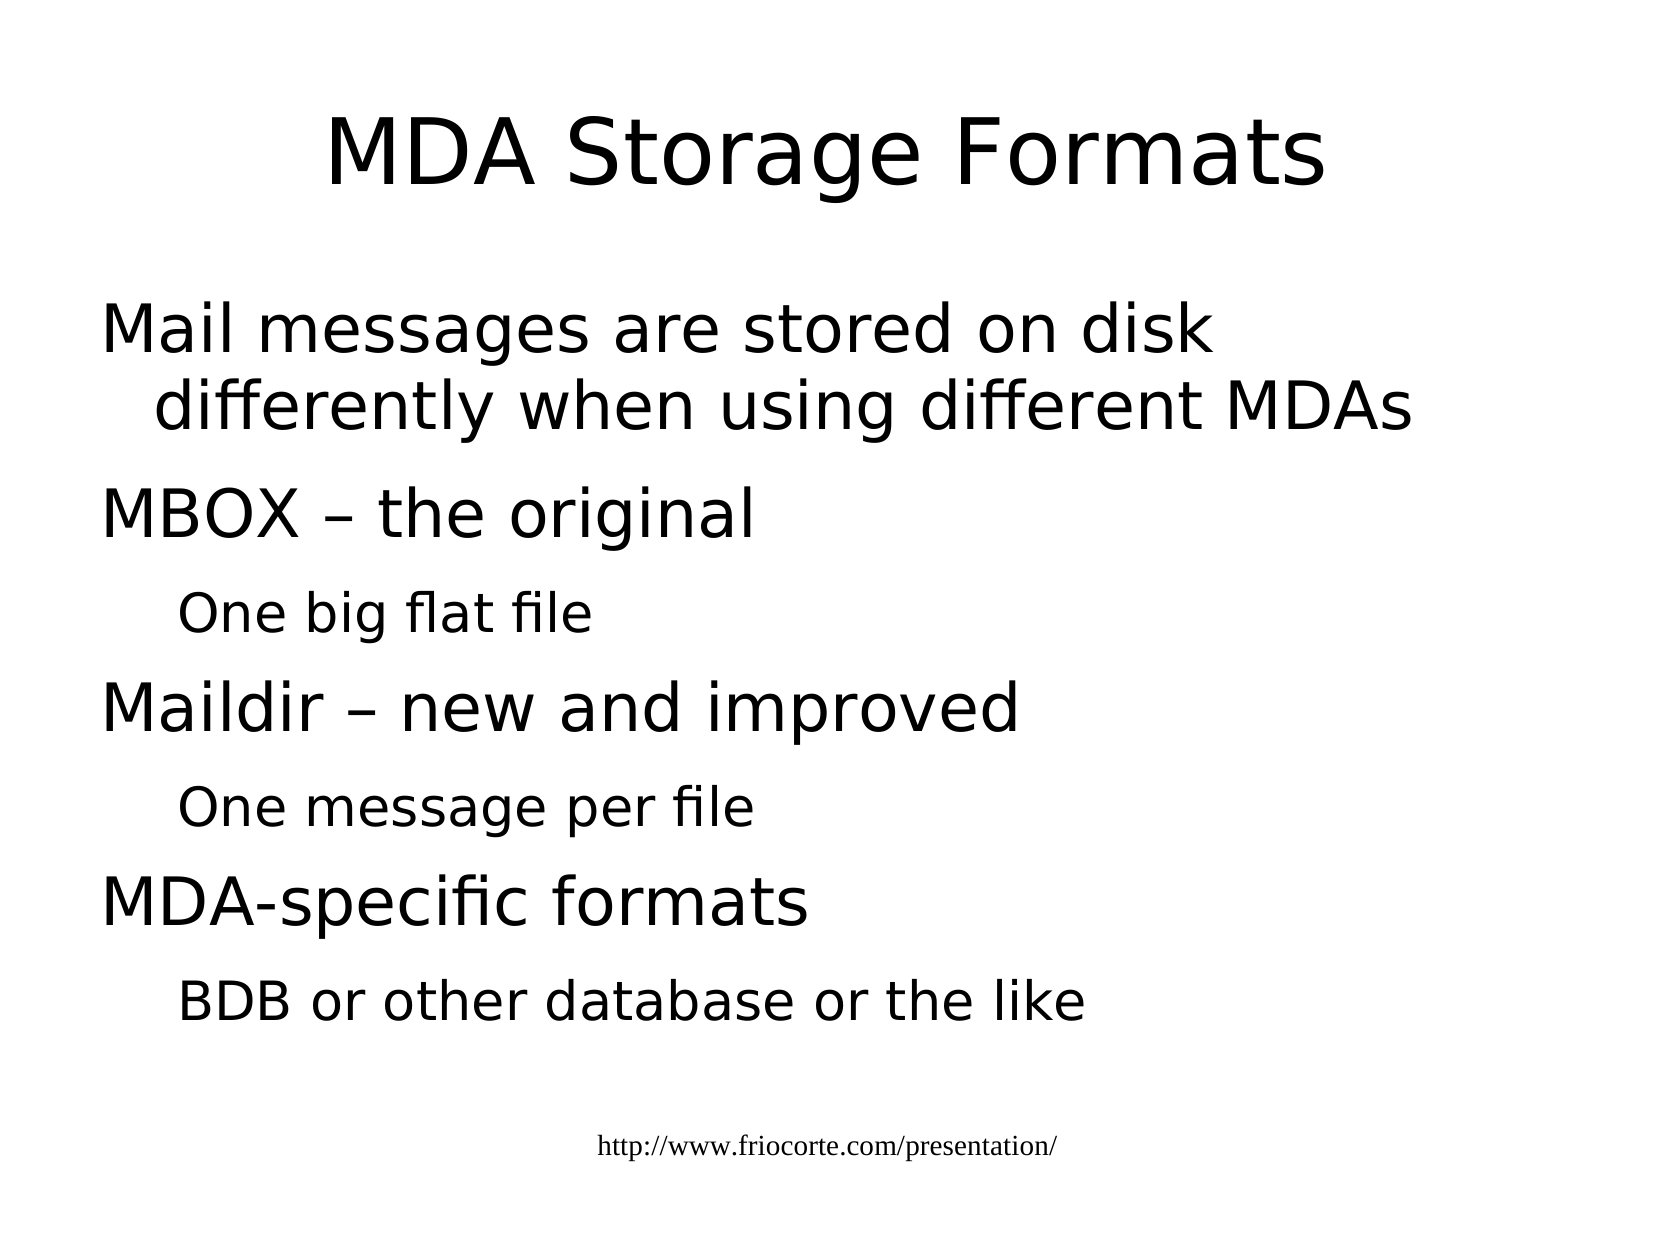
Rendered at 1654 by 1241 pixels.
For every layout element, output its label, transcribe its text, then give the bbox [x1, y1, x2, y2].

list Mail messages are stored on disk differently when using different MDAs MBOX – the original One big flat file Maildir – new and improved One message per file MDA-specific formats BDB or other database or the like [82, 290, 1571, 1109]
title MDA Storage Formats [82, 49, 1571, 257]
